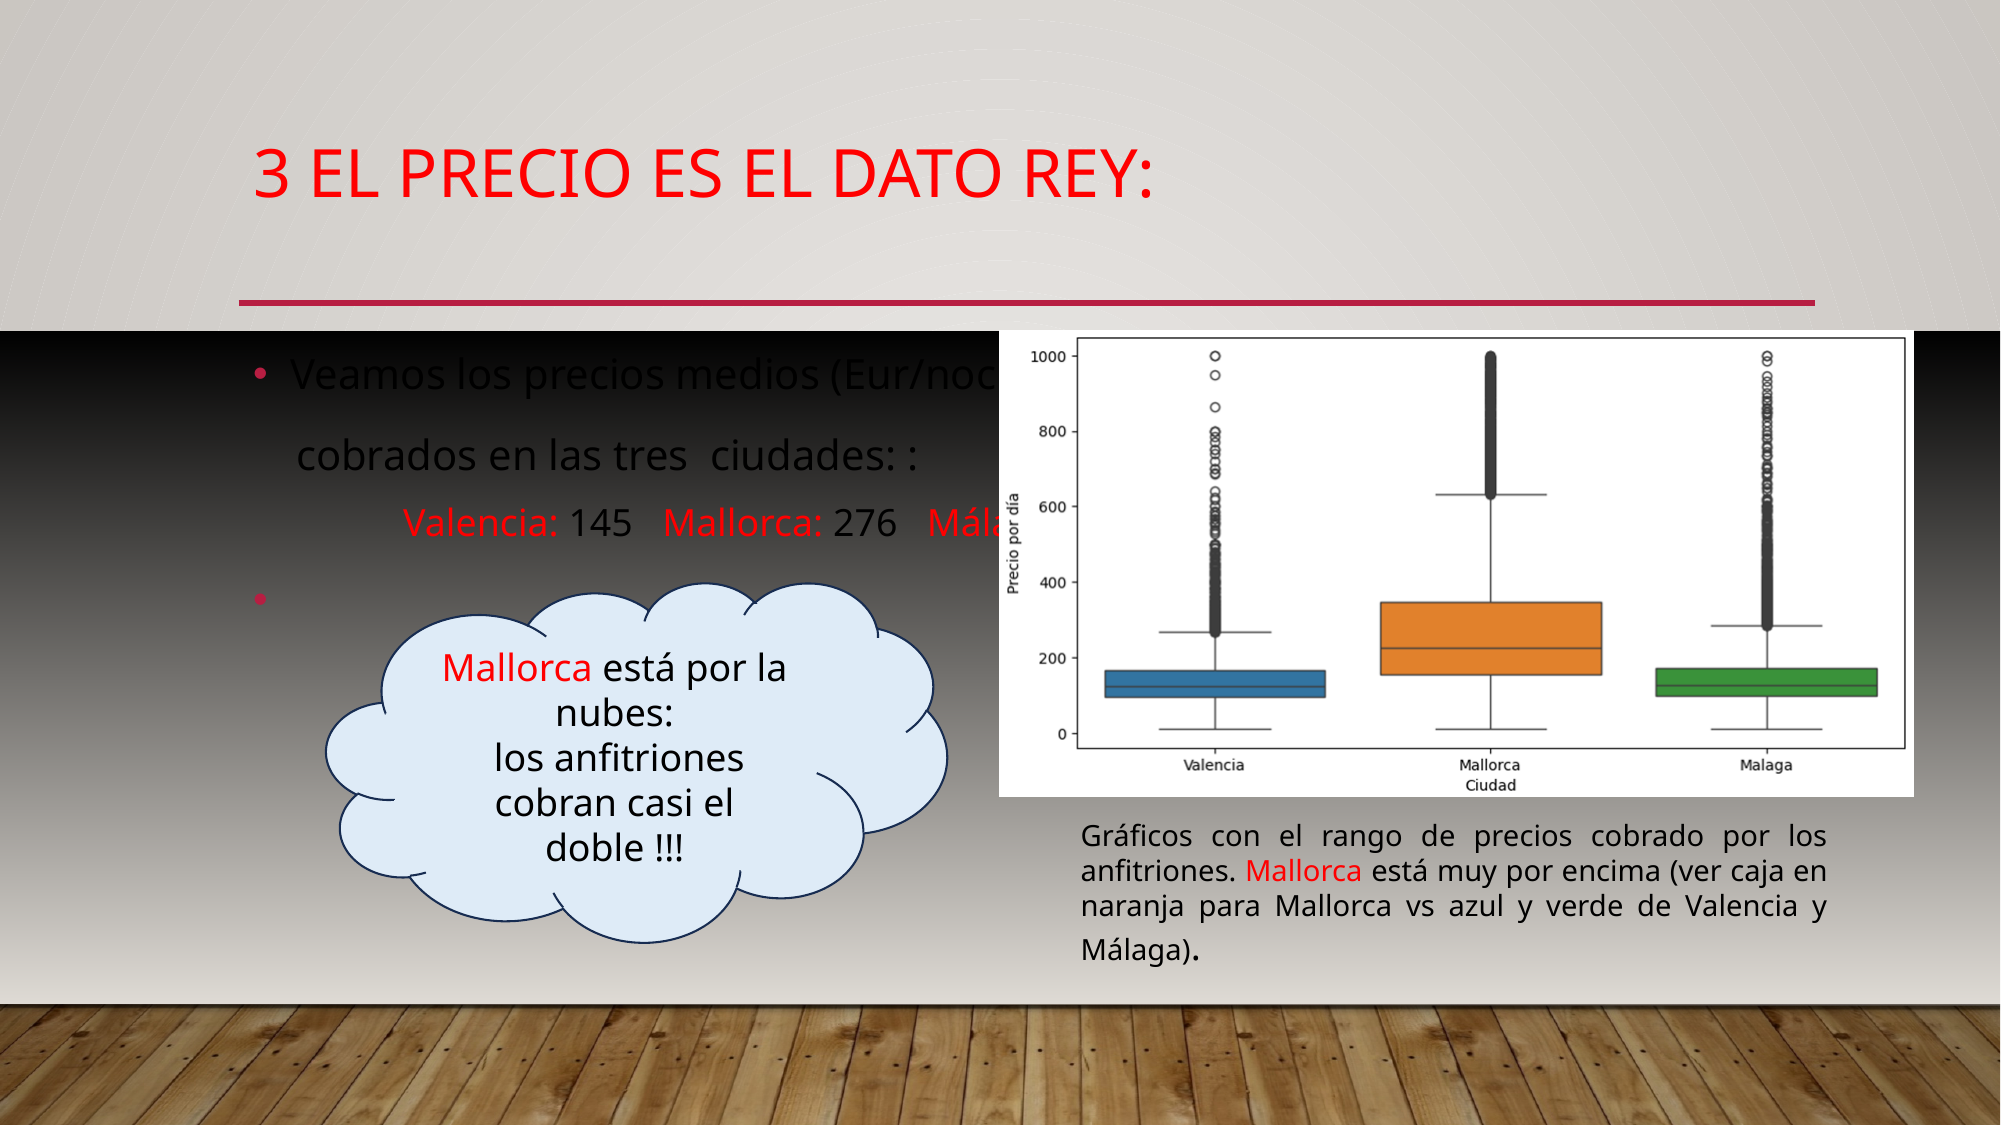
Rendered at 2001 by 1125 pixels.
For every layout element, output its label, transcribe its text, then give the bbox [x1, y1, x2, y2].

title 3 El precio es el dato rey: [238, 131, 1814, 296]
picture [999, 330, 1914, 797]
text_box Gráficos con el rango de precios cobrado por los anfitriones. Mallorca está muy por encima (ver caja en naranja para Mallorca vs azul y verde de Valencia y Málaga). [1065, 810, 1886, 942]
list Veamos los precios medios (Eur/noche) cobrados en las tres ciudades: : Valencia: 145 Mallorca: 276 Málaga: 153 [238, 330, 999, 726]
text_box Mallorca está por la nubes: los anfitriones cobran casi el doble !!! [325, 583, 948, 943]
